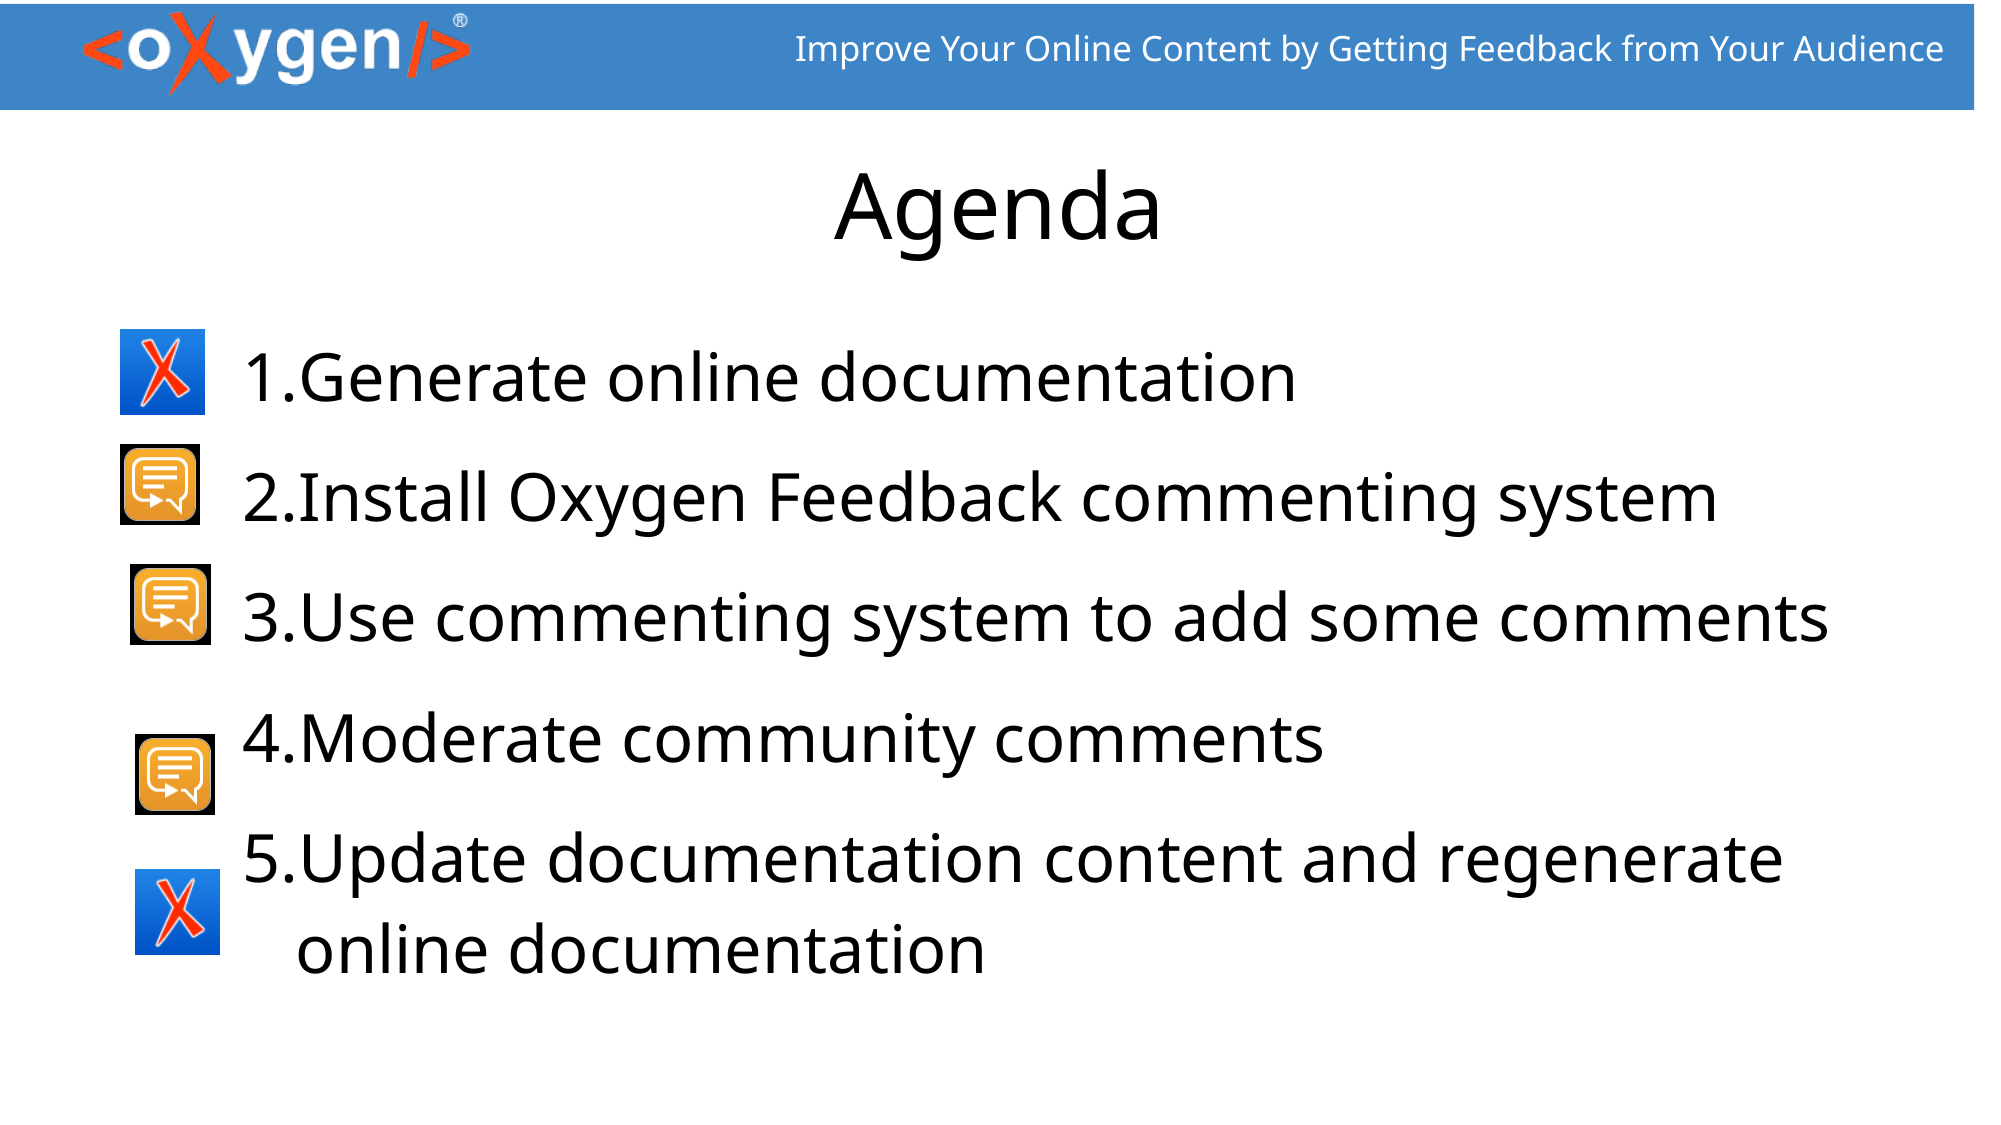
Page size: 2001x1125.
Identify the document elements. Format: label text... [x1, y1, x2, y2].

picture [75, 0, 488, 106]
picture [120, 329, 205, 415]
picture [130, 564, 211, 646]
list Generate online documentation Install Oxygen Feedback commenting system Use commenting system to add some comments Moderate community comments Update documentation content and regenerate online documentation [225, 329, 1900, 1036]
picture [120, 444, 200, 526]
title Agenda [99, 109, 1900, 298]
picture [135, 869, 220, 955]
picture [135, 734, 215, 815]
